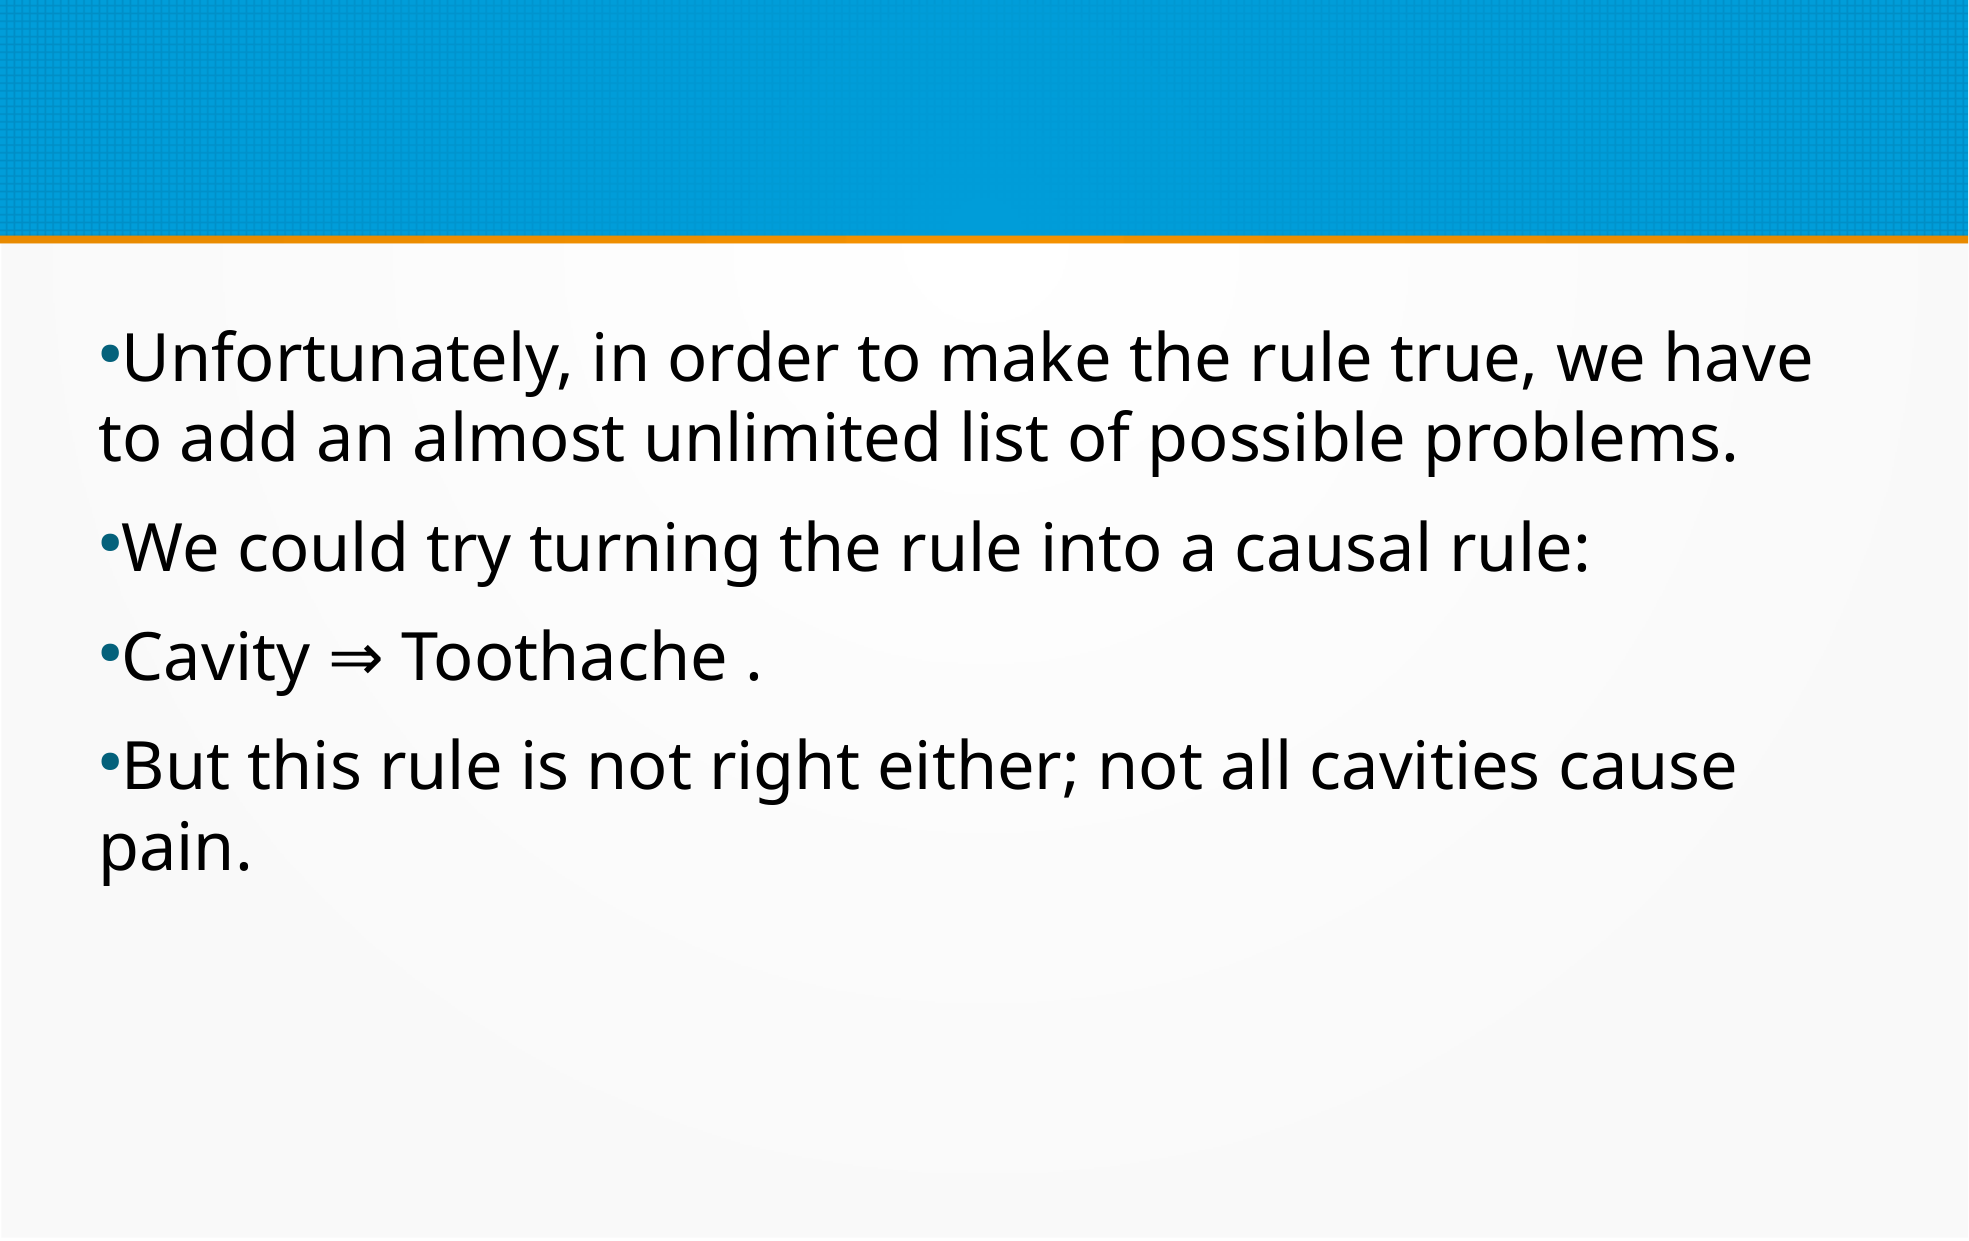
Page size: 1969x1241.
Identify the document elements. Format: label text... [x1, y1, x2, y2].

list Unfortunately, in order to make the rule true, we have to add an almost unlimited list of possible problems. We could try turning the rule into a causal rule: Cavity ⇒ Toothache . But this rule is not right either; not all cavities cause pain. [98, 315, 1861, 1081]
